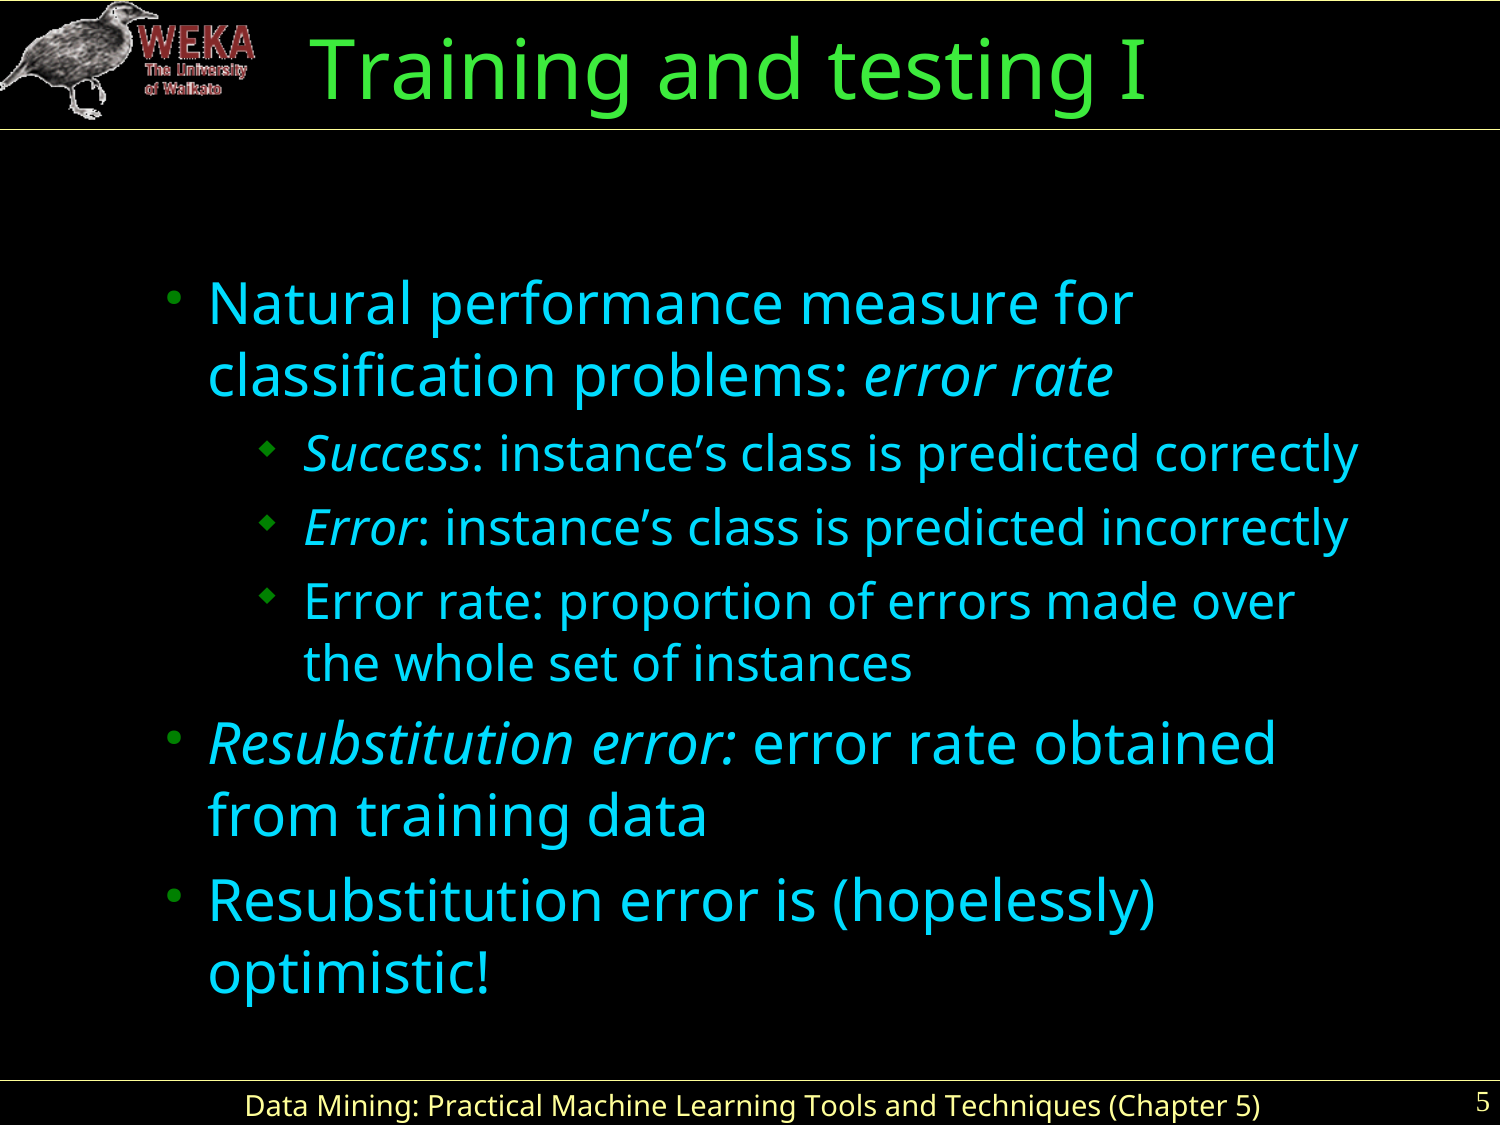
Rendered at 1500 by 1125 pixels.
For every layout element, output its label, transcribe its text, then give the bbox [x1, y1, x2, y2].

title Training and testing I [295, 0, 1500, 148]
text_box Natural performance measure for classification problems: error rate Success: instance’s class is predicted correctly Error: instance’s class is predicted incorrectly Error rate: proportion of errors made over the whole set of instances Resubstitution error: error rate obtained from training data Resubstitution error is (hopelessly) optimistic! [149, 260, 1388, 936]
picture [0, 1, 266, 129]
